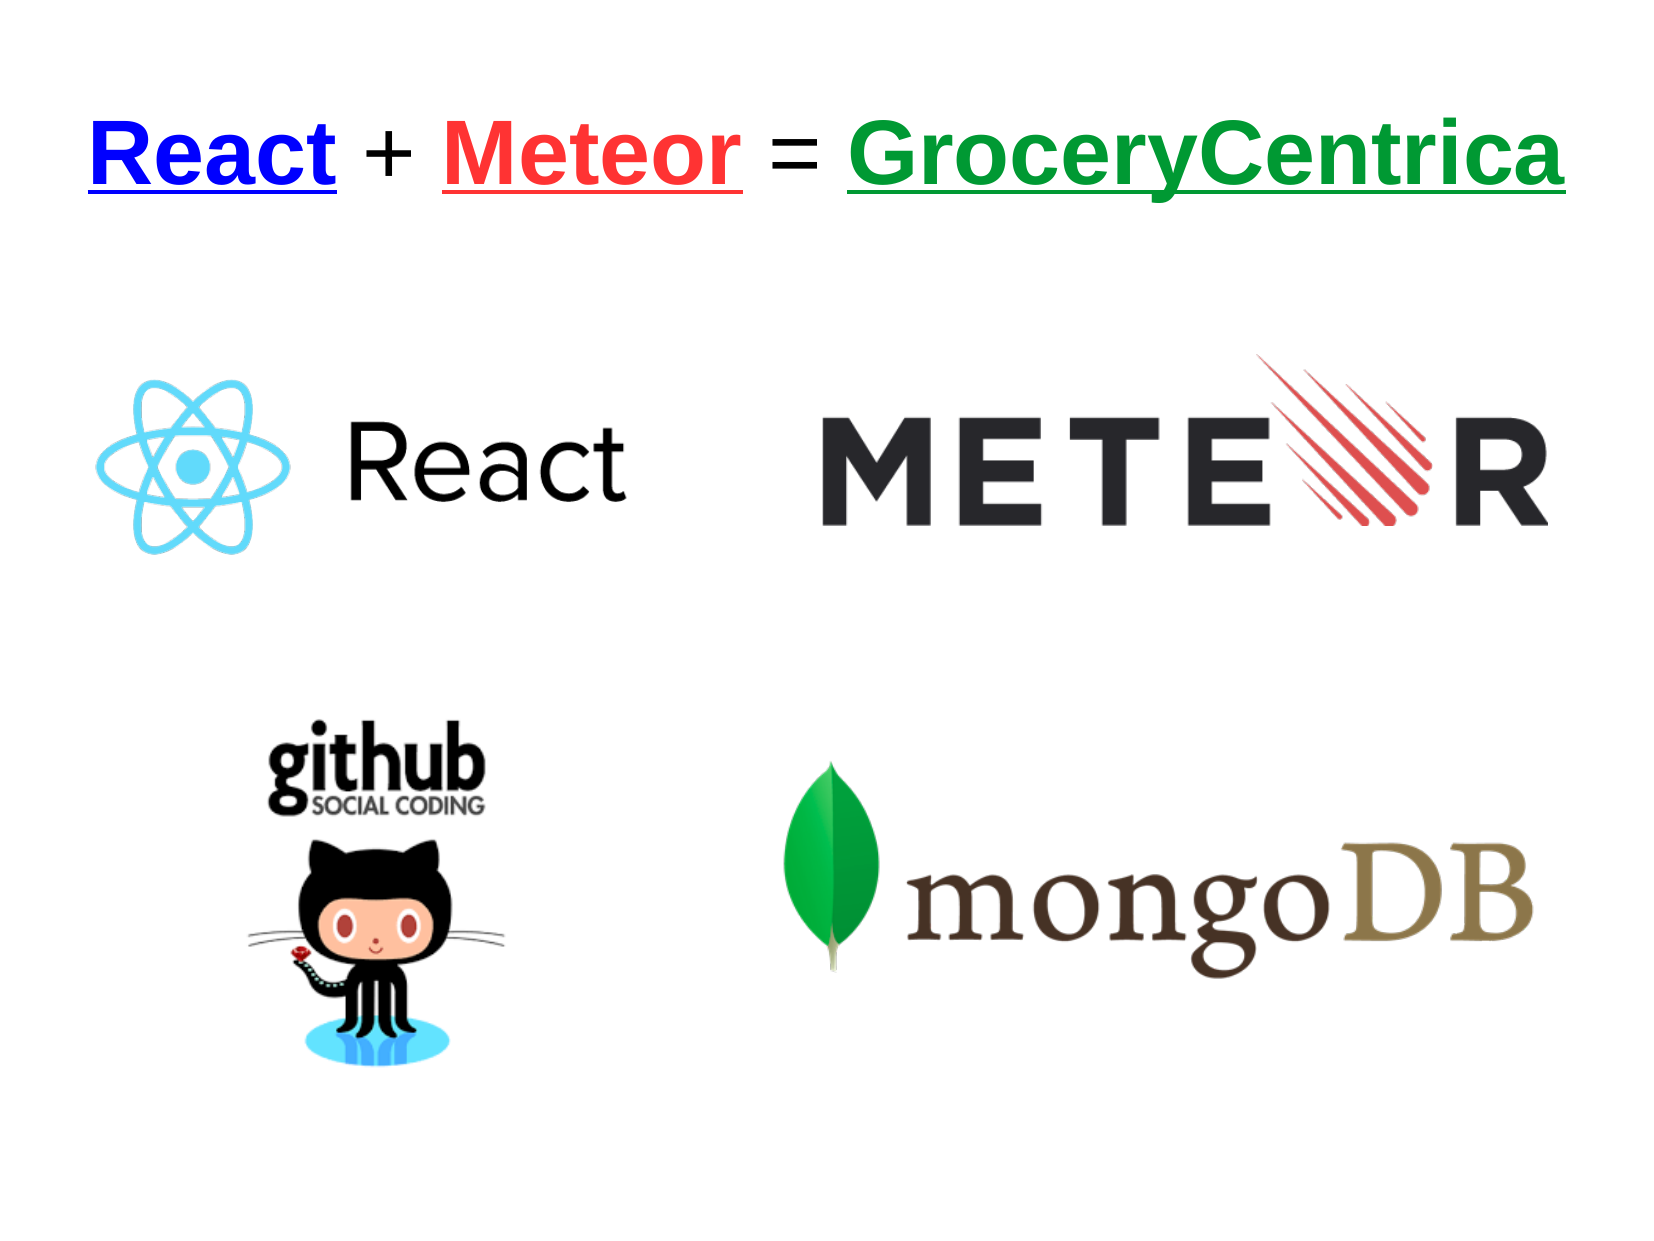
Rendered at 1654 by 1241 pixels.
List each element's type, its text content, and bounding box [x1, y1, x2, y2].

picture [70, 377, 712, 557]
picture [755, 736, 1560, 1004]
picture [822, 354, 1548, 526]
picture [233, 649, 520, 1080]
title React + Meteor = GroceryCentrica [82, 49, 1571, 257]
